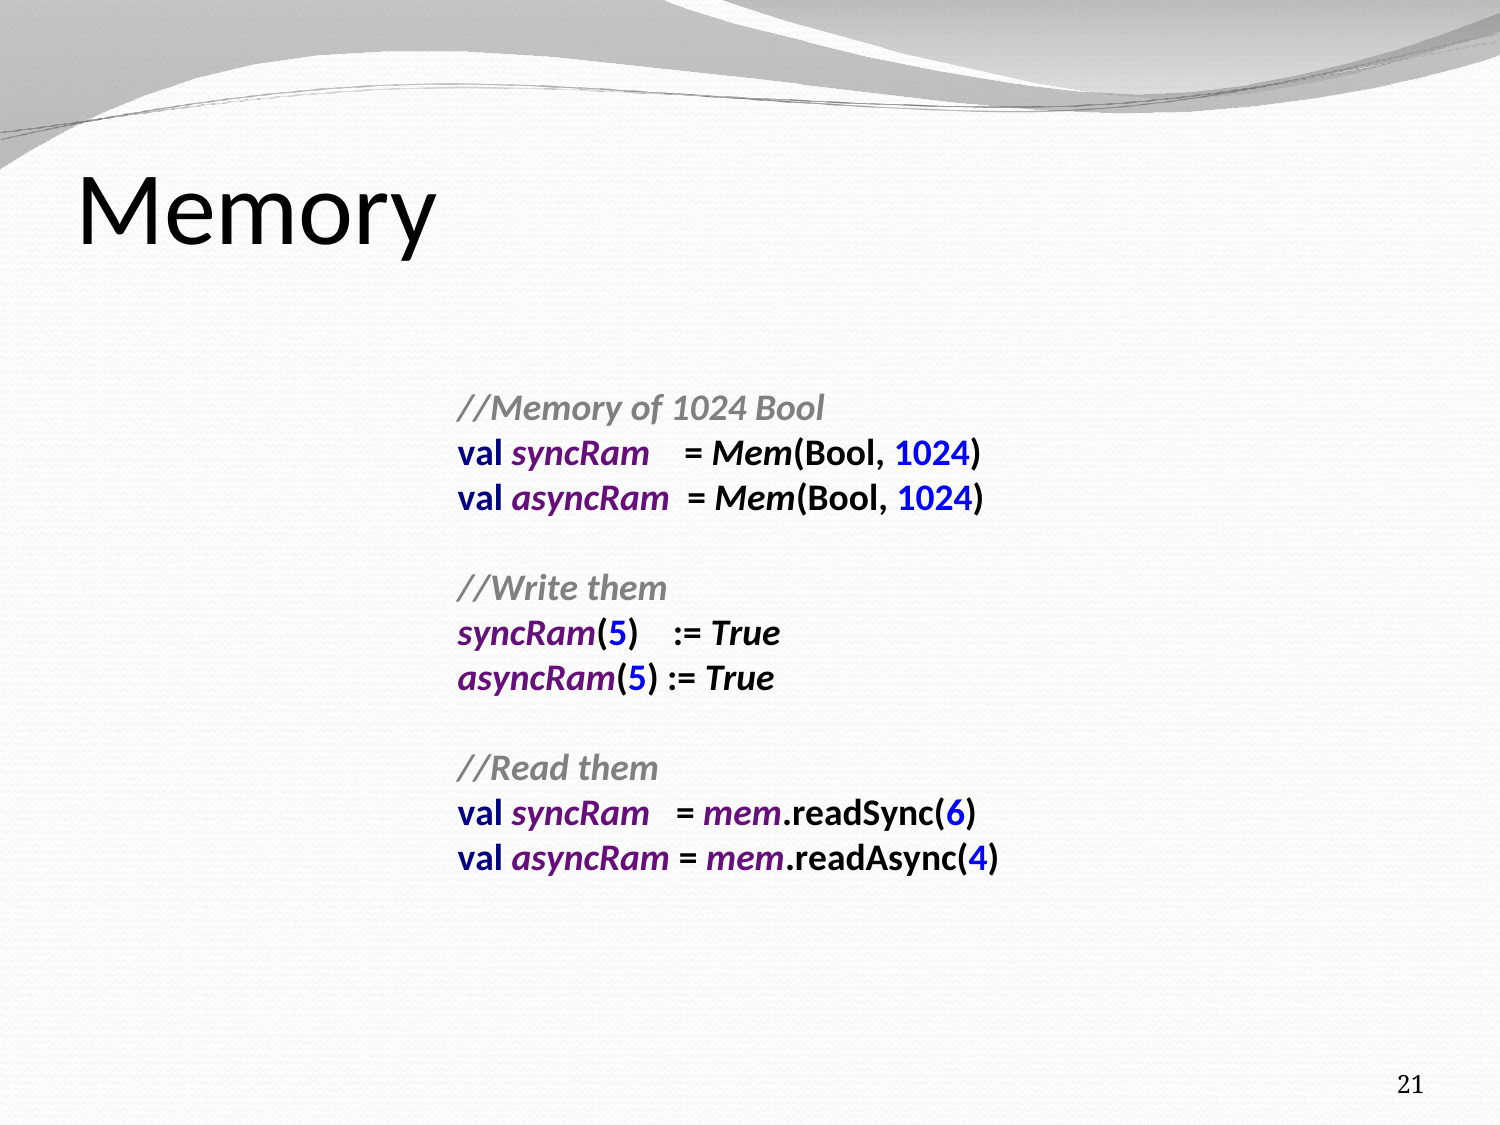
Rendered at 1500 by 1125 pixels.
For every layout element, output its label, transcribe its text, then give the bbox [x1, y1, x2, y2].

title Memory [75, 78, 1426, 266]
text_box //Memory of 1024 Bool val syncRam = Mem(Bool, 1024) val asyncRam = Mem(Bool, 1024) //Write them syncRam(5) := True asyncRam(5) := True //Read them val syncRam = mem.readSync(6) val asyncRam = mem.readAsync(4) [442, 375, 1015, 886]
picture [0, 0, 1500, 1125]
text_box <numéro> [1299, 1042, 1426, 1103]
